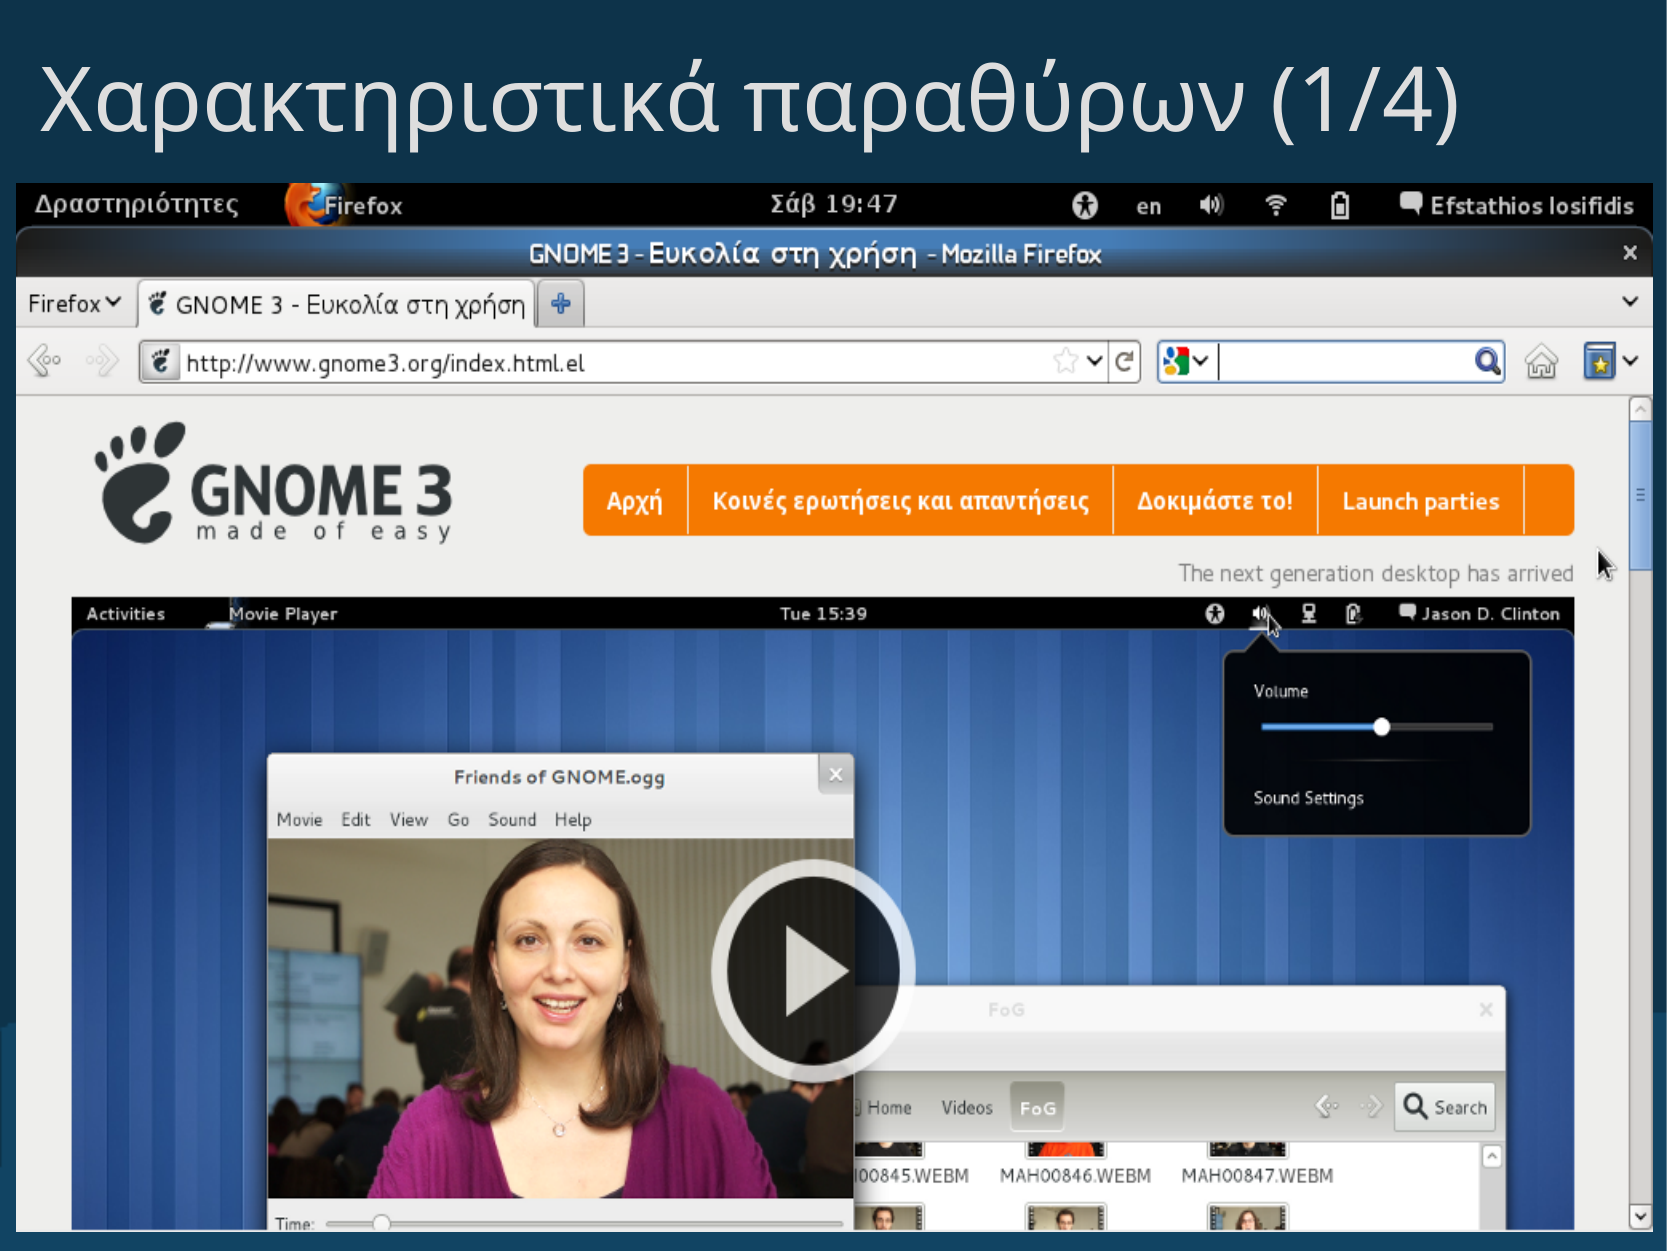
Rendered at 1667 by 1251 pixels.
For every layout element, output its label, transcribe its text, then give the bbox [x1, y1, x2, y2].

picture [0, 0, 1667, 1251]
title Χαρακτηριστικά παραθύρων (1/4) [40, 50, 1627, 183]
